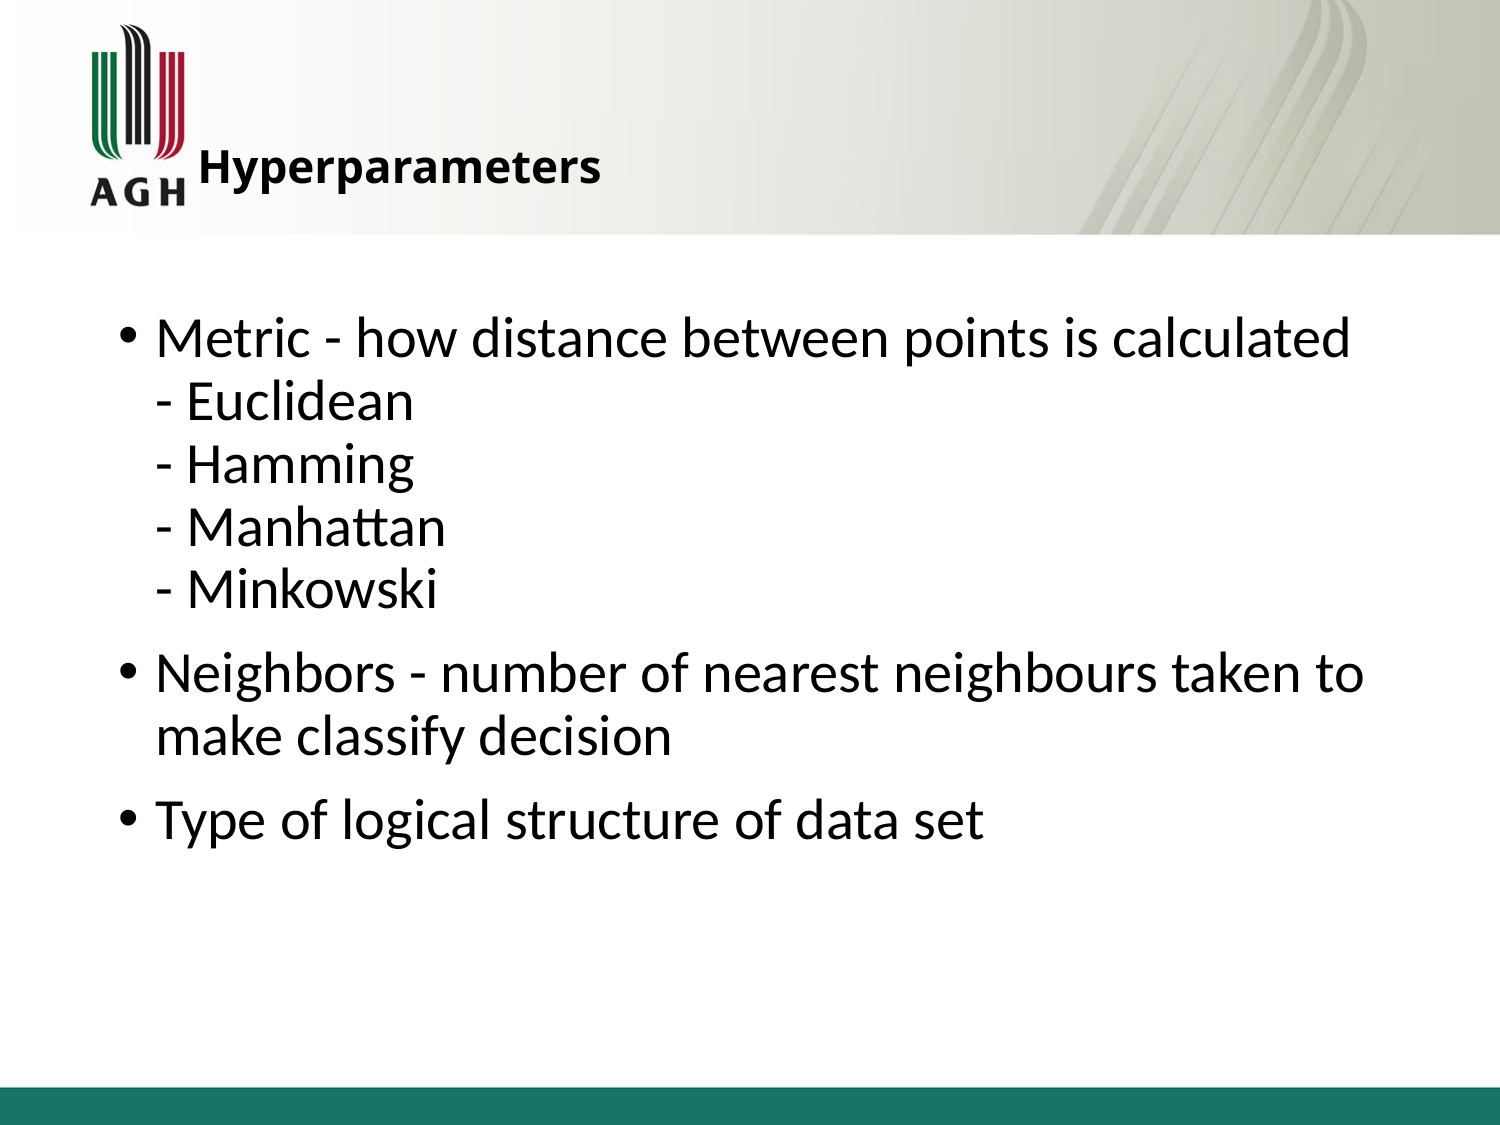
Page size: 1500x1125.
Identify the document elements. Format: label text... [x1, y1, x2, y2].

picture [0, 0, 1500, 1125]
text_box Hyperparameters [182, 59, 1477, 277]
text_box Metric - how distance between points is calculated - Euclidean - Hamming - Manhattan - Minkowski Neighbors - number of nearest neighbours taken to make classify decision Type of logical structure of data set [103, 299, 1410, 1013]
